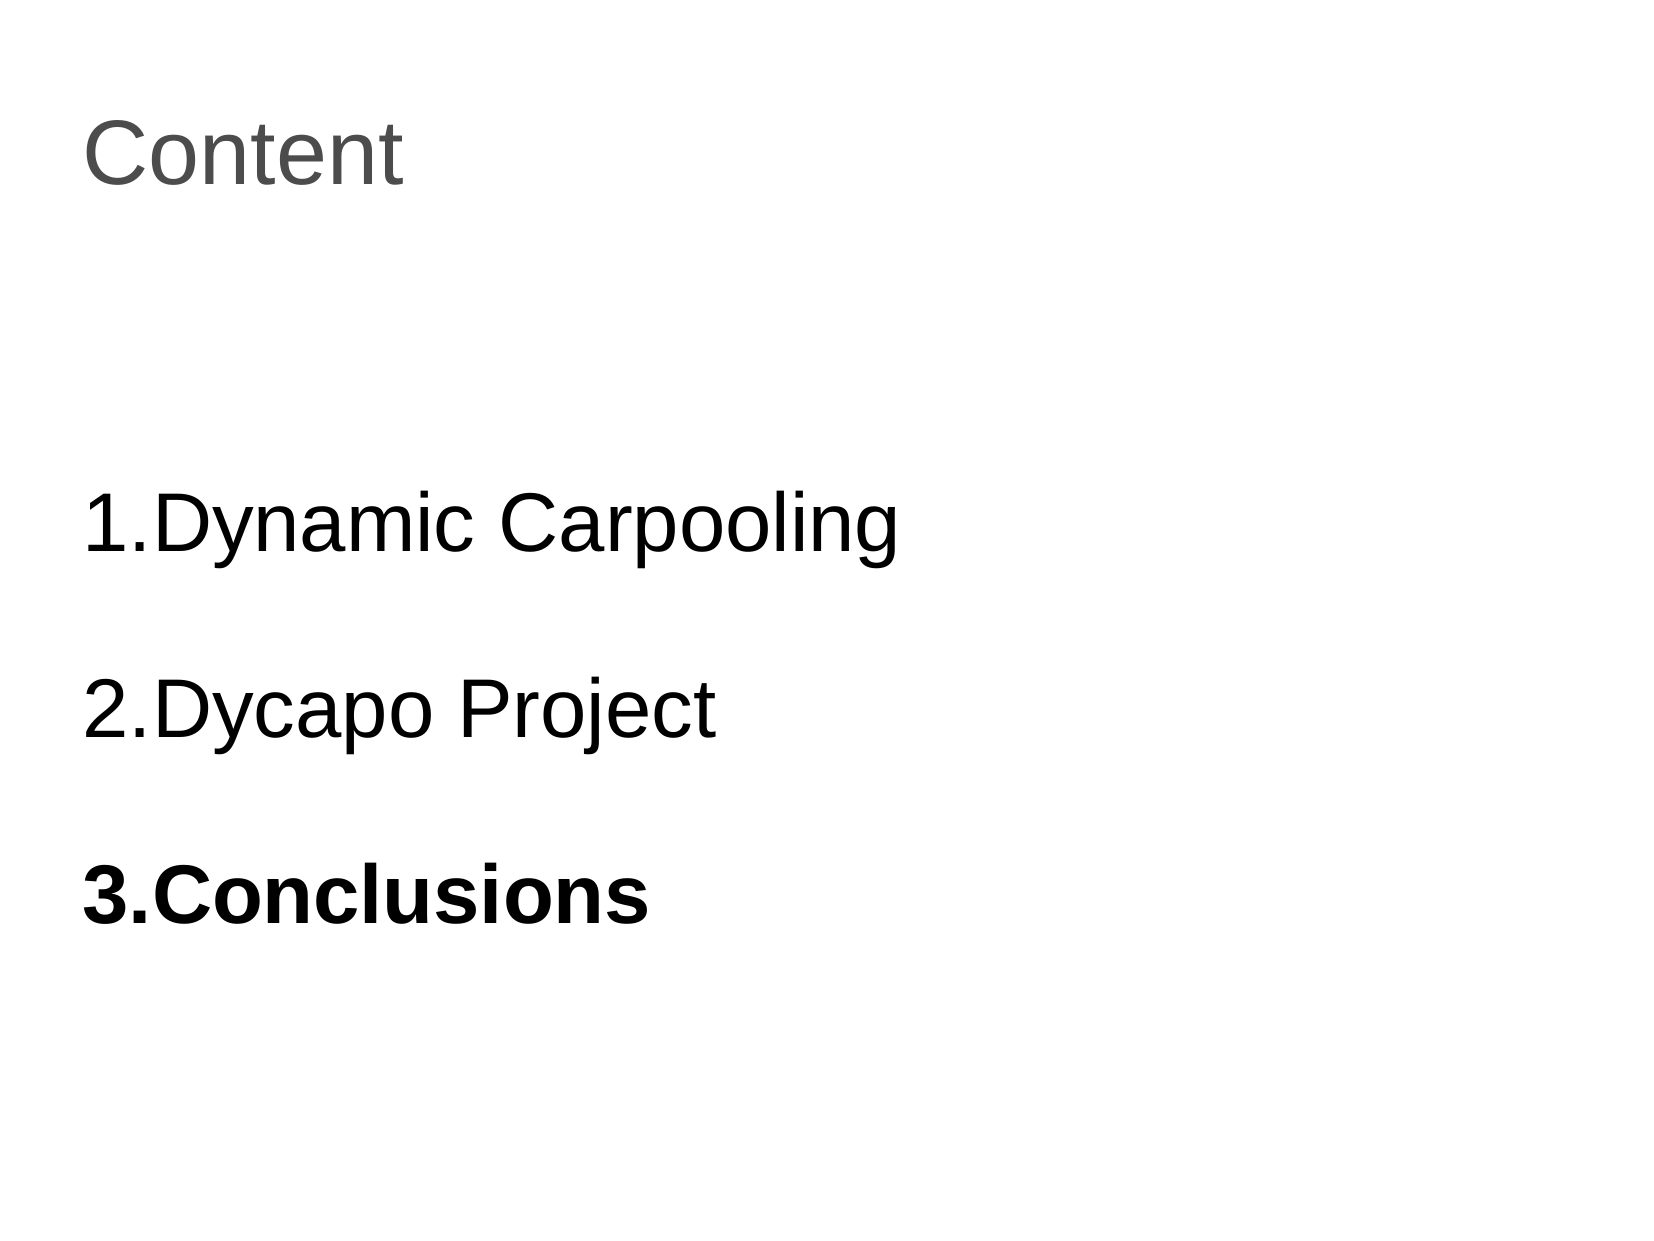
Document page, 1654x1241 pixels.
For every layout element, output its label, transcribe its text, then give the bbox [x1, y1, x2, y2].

subtitle Dynamic Carpooling Dycapo Project Conclusions [82, 297, 1571, 1102]
title Content [82, 56, 1571, 250]
